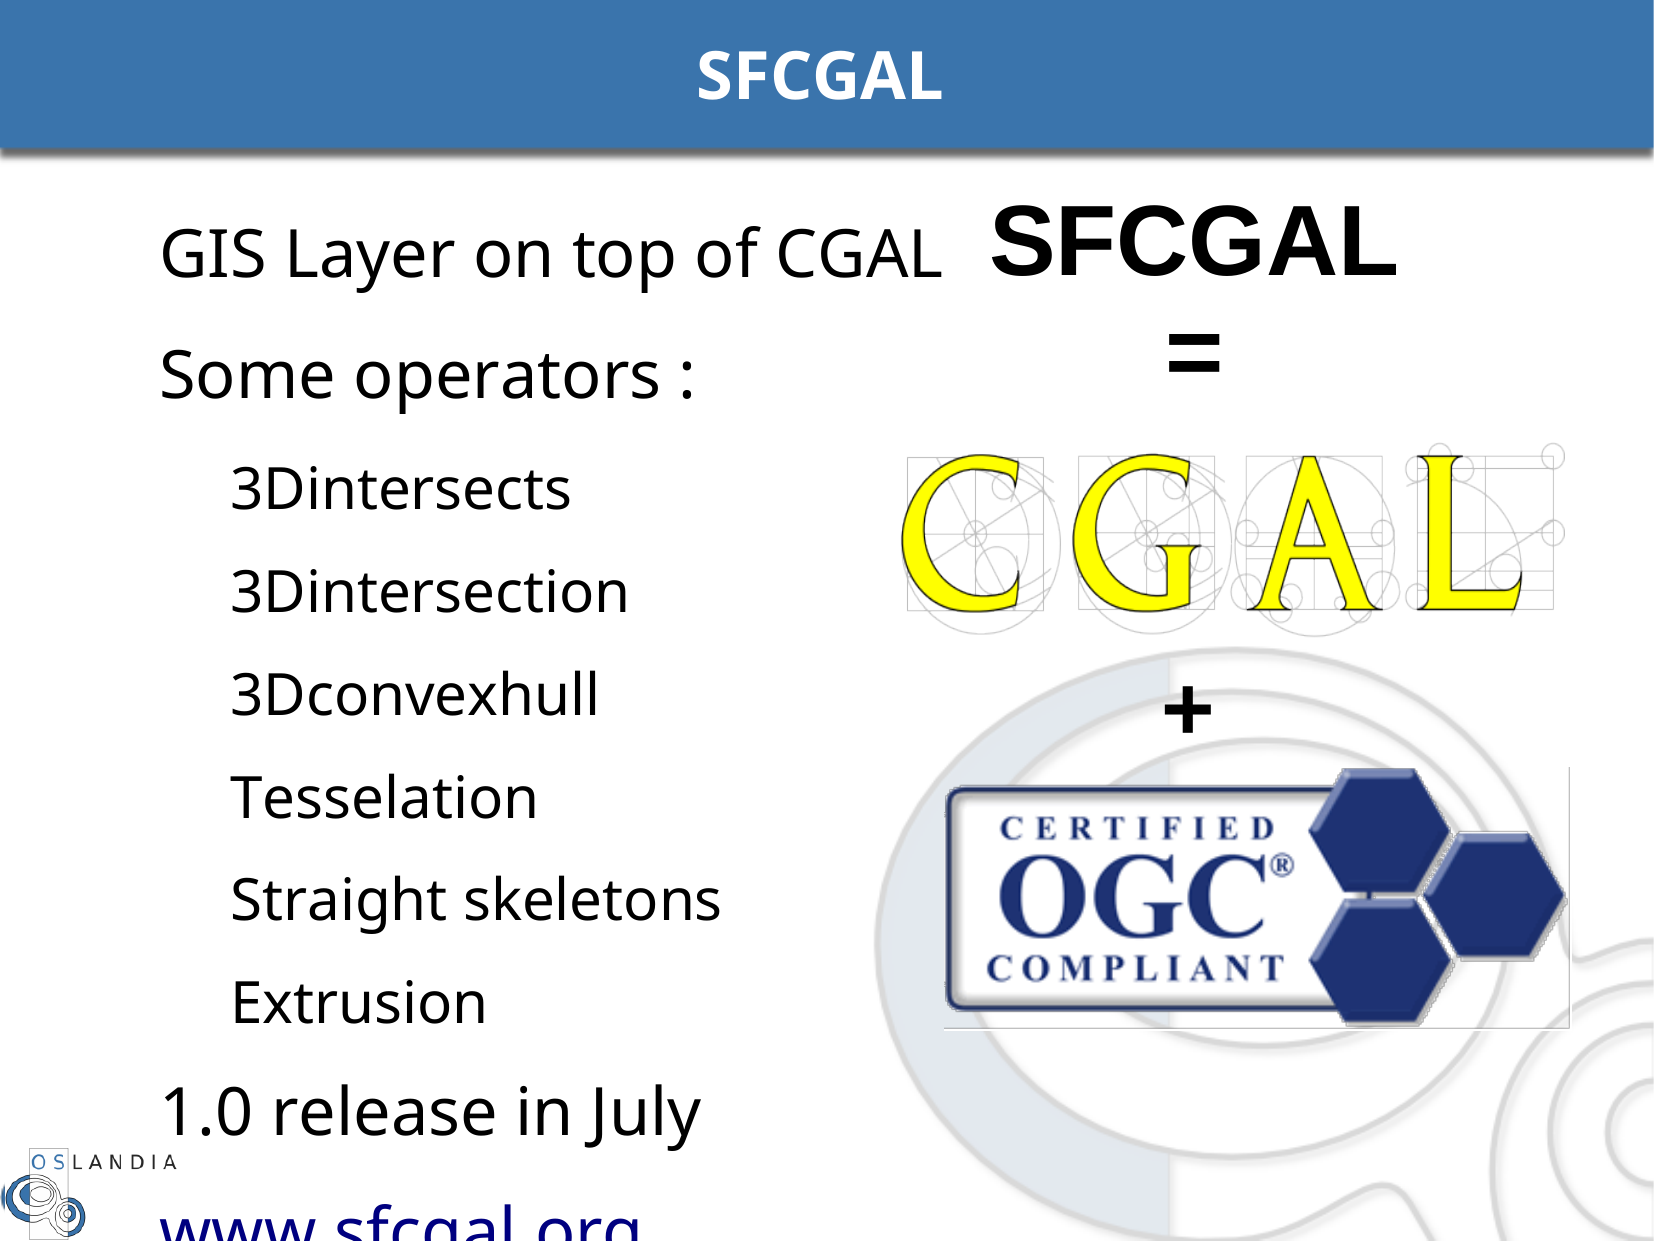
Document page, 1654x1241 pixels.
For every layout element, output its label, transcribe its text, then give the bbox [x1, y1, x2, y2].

list GIS Layer on top of CGAL Some operators : 3Dintersects 3Dintersection 3Dconvexhull Tesselation Straight skeletons Extrusion 1.0 release in July www.sfcgal.org [88, 206, 1577, 1241]
picture [0, 0, 1654, 1241]
picture [944, 767, 1572, 1031]
text_box SFCGAL = [974, 177, 1565, 416]
title SFCGAL [76, 0, 1565, 148]
text_box + [1146, 649, 1211, 767]
picture [856, 442, 1565, 640]
